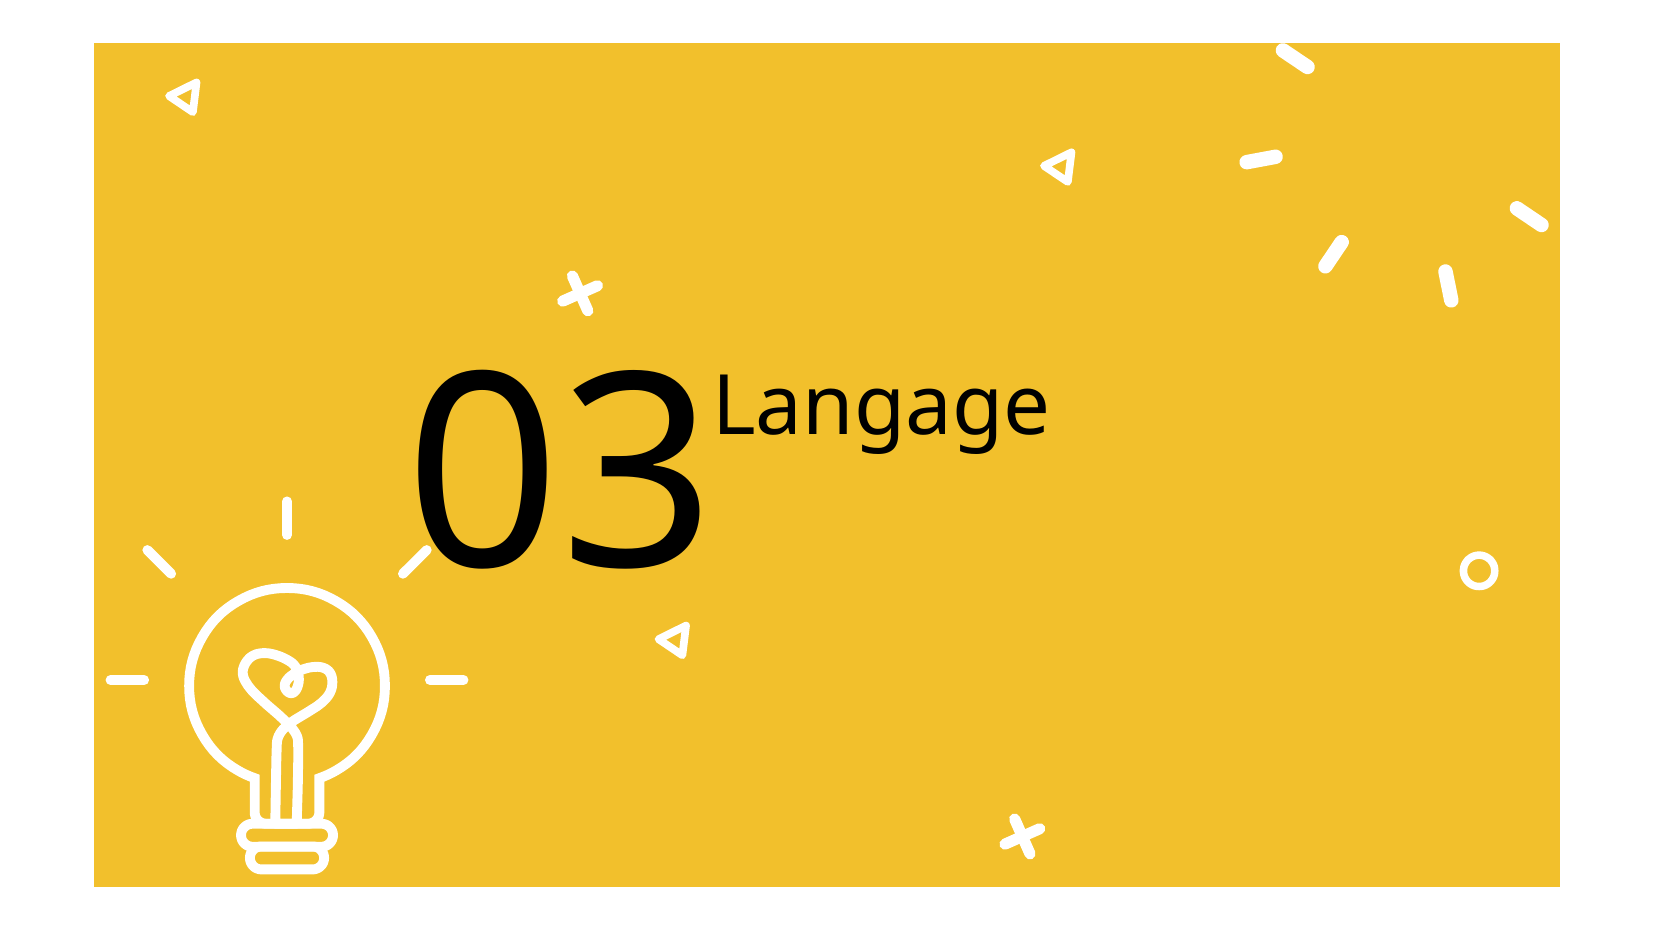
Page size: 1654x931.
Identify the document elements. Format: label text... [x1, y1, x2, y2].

title 03 [405, 276, 751, 646]
title Langage [751, 345, 1433, 459]
